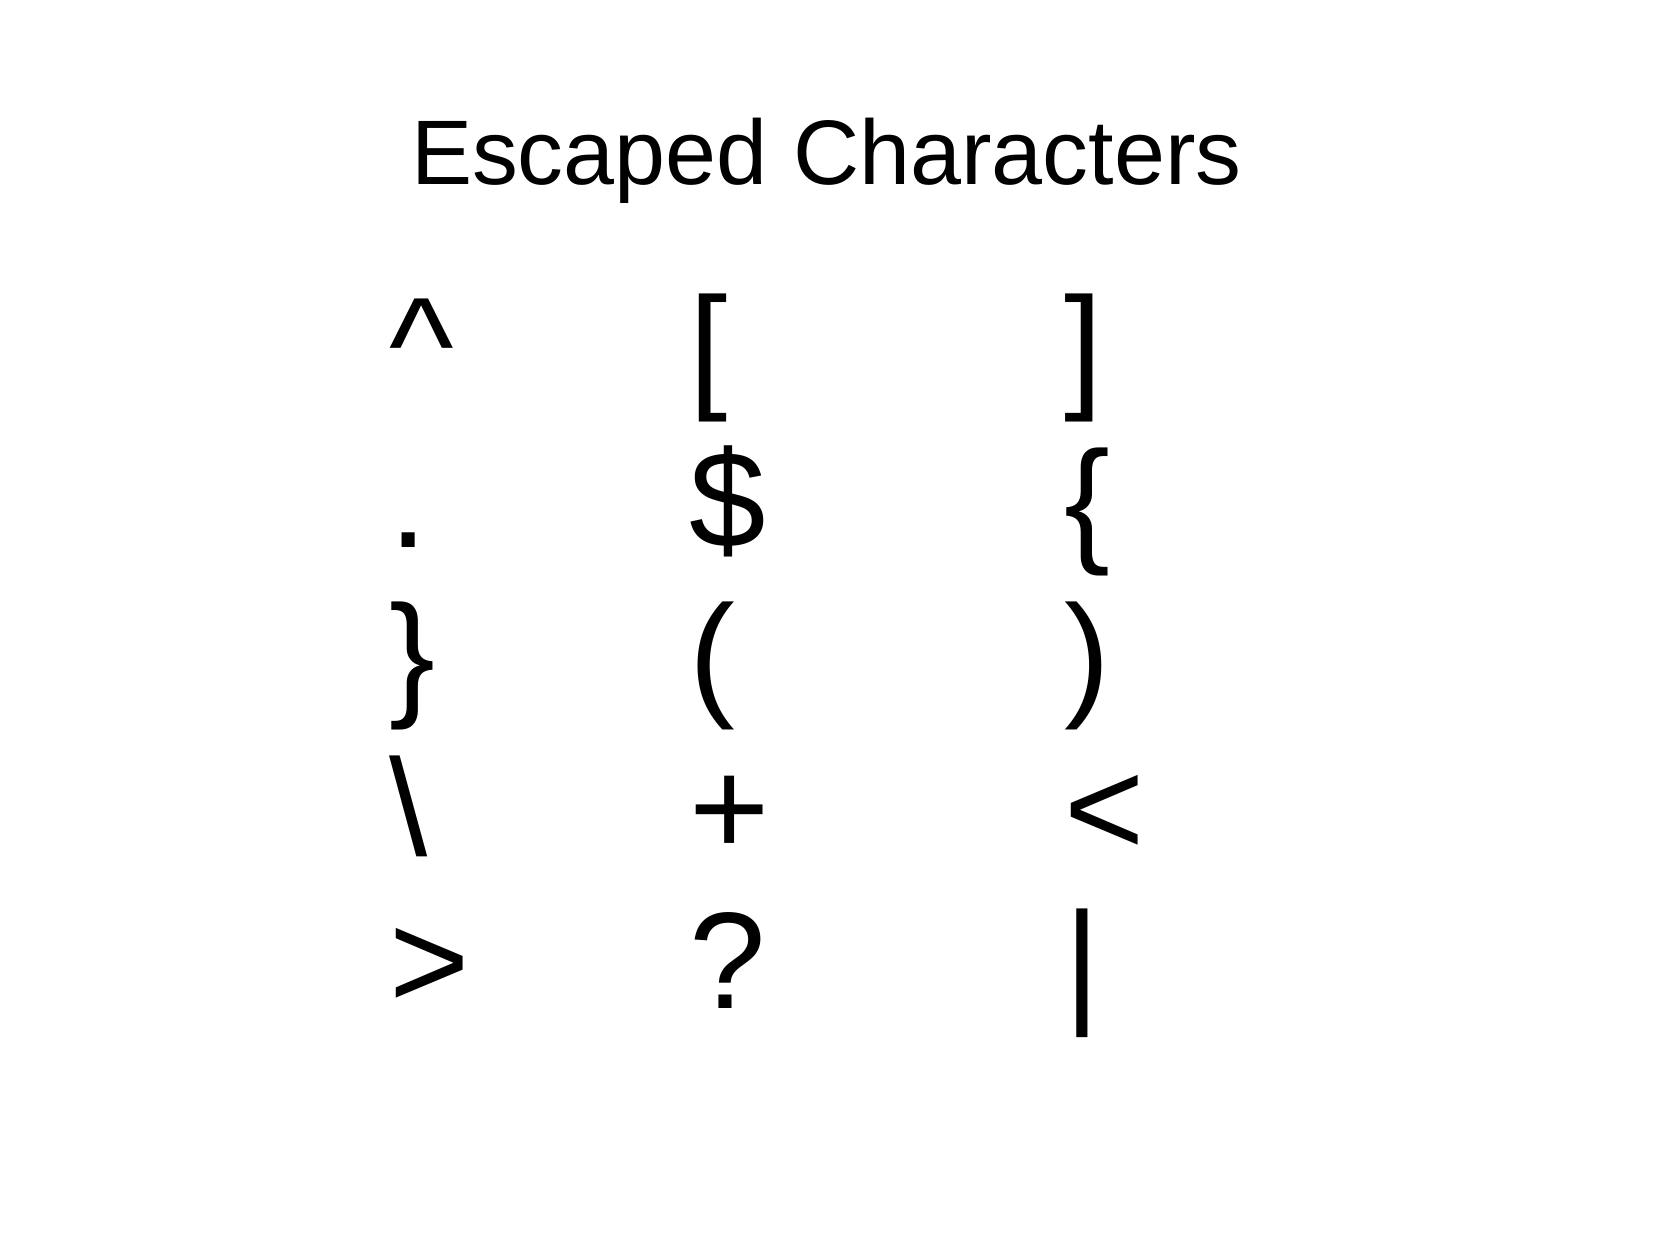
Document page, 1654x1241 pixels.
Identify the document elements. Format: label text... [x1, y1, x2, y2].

title Escaped Characters [82, 49, 1571, 257]
text_box ^ [ ] . $ { } ( ) \ + < > ? | [375, 261, 1651, 1088]
